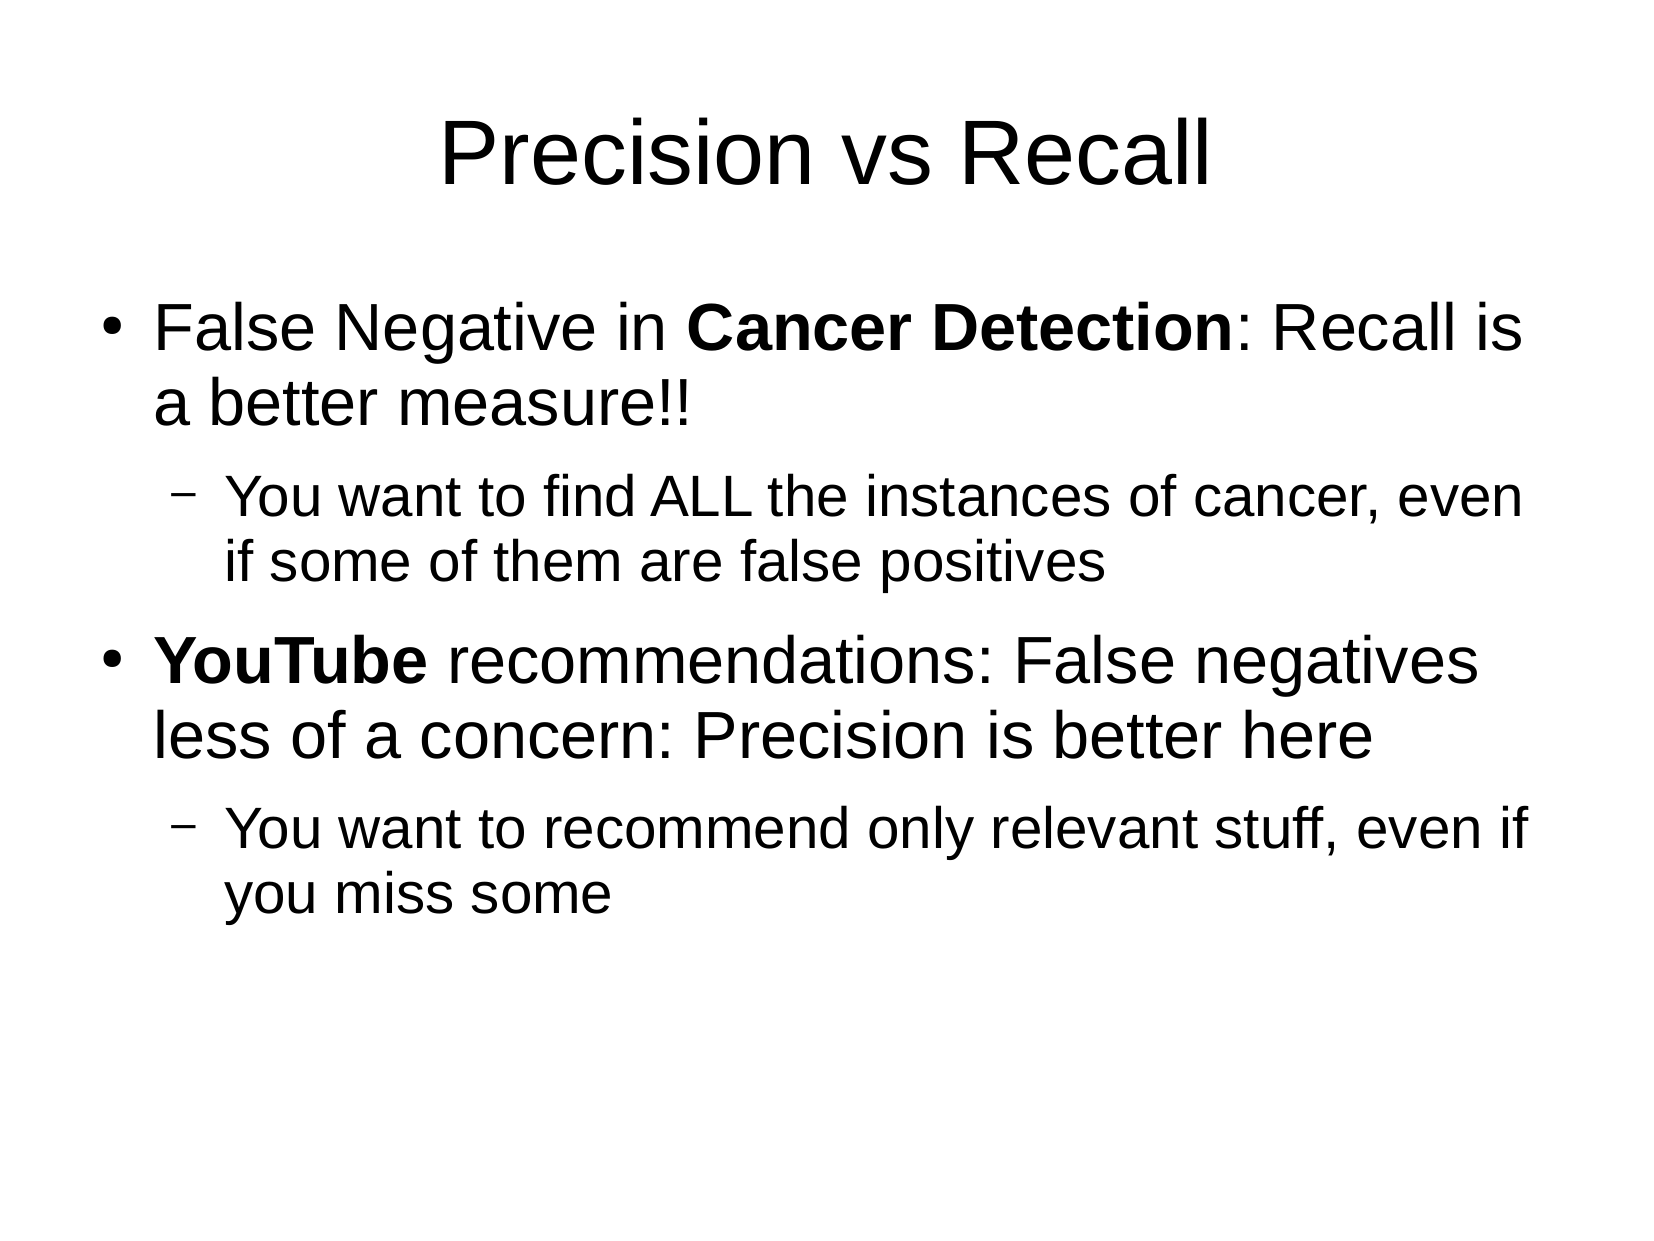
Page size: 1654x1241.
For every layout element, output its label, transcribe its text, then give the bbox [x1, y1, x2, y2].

list False Negative in Cancer Detection: Recall is a better measure!! You want to find ALL the instances of cancer, even if some of them are false positives YouTube recommendations: False negatives less of a concern: Precision is better here You want to recommend only relevant stuff, even if you miss some [82, 290, 1571, 1010]
title Precision vs Recall [82, 49, 1571, 257]
